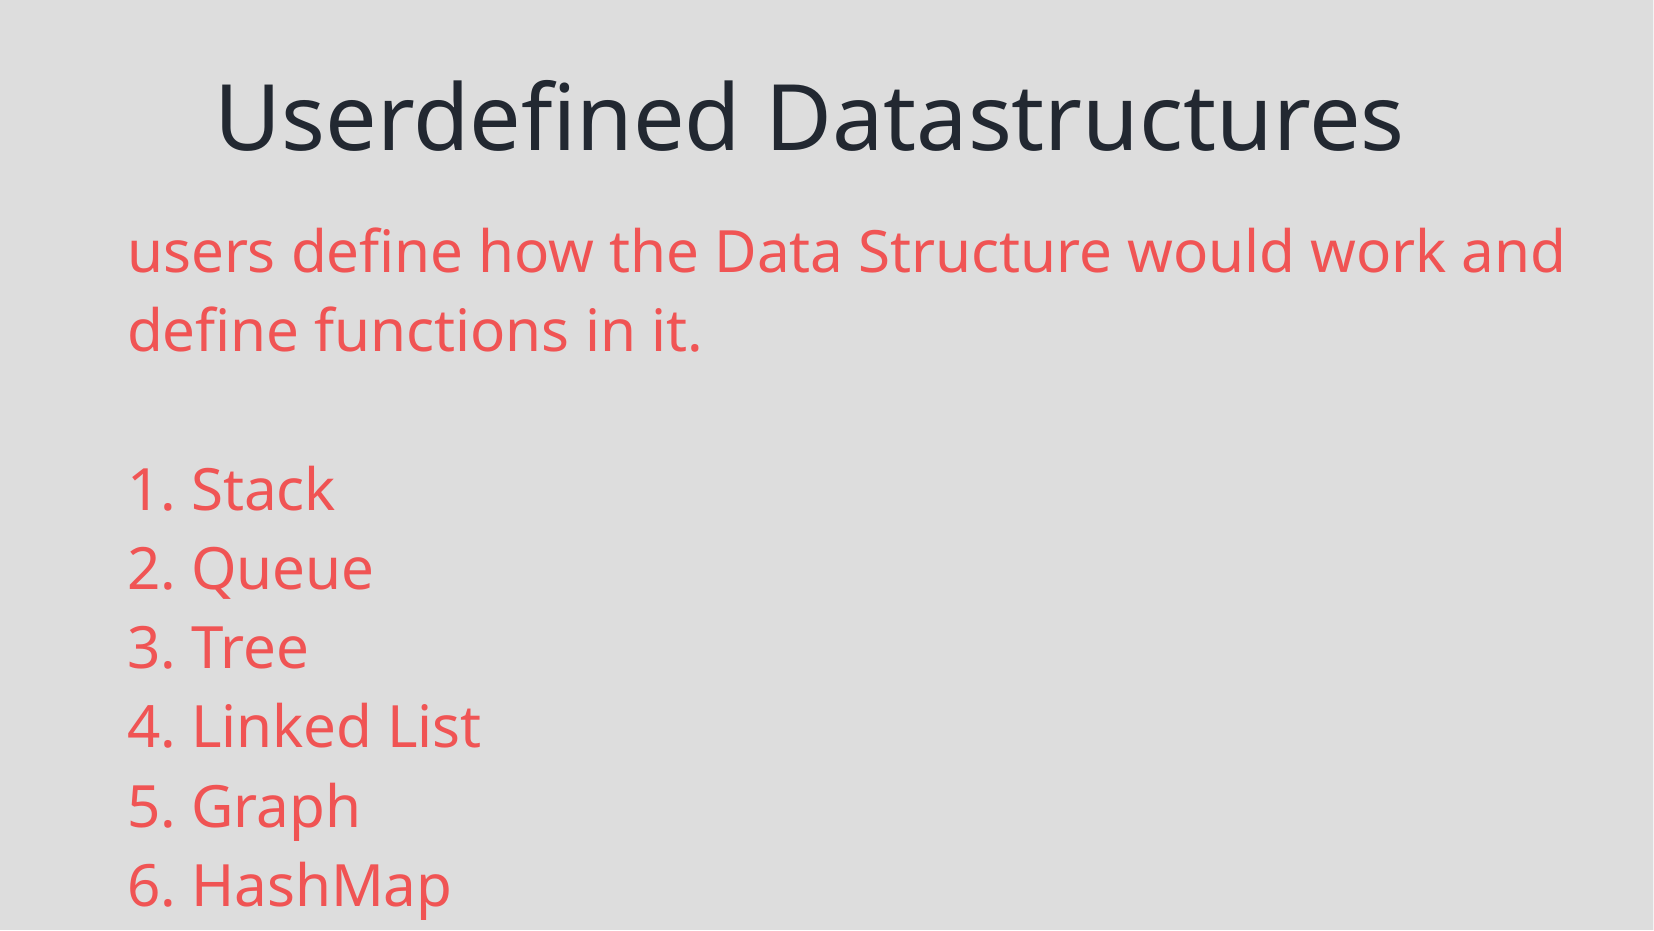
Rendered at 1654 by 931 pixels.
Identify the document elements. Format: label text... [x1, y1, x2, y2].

title Userdefined Datastructures [82, 37, 1538, 193]
text_box users define how the Data Structure would work and define functions in it. 1. Stack 2. Queue 3. Tree 4. Linked List 5. Graph 6. HashMap [112, 202, 1613, 901]
